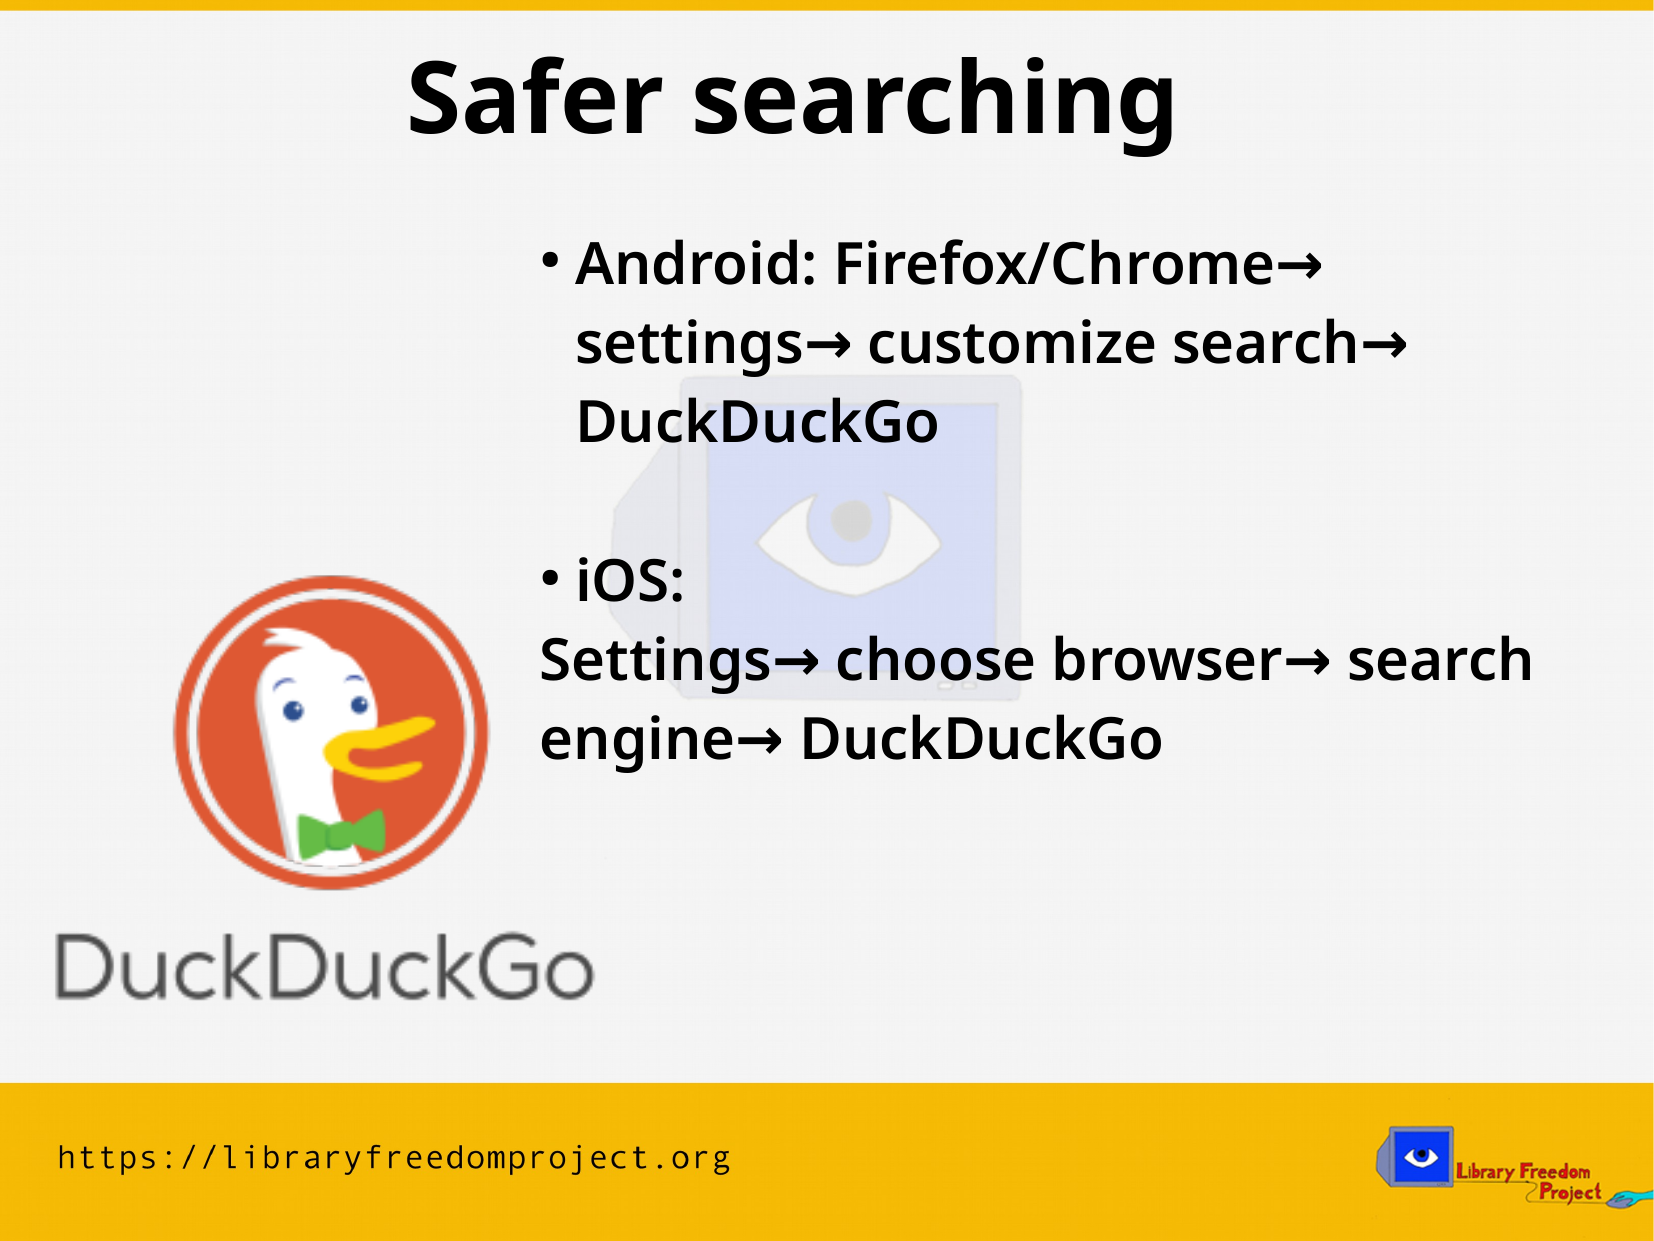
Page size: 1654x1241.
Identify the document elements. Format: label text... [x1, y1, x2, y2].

picture [0, 0, 1654, 1241]
text_box Safer searching [406, 26, 1248, 166]
text_box Android: Firefox/Chrome→ settings→ customize search→ DuckDuckGo iOS: Settings→ choose browser→ search engine→ DuckDuckGo [525, 214, 1576, 876]
